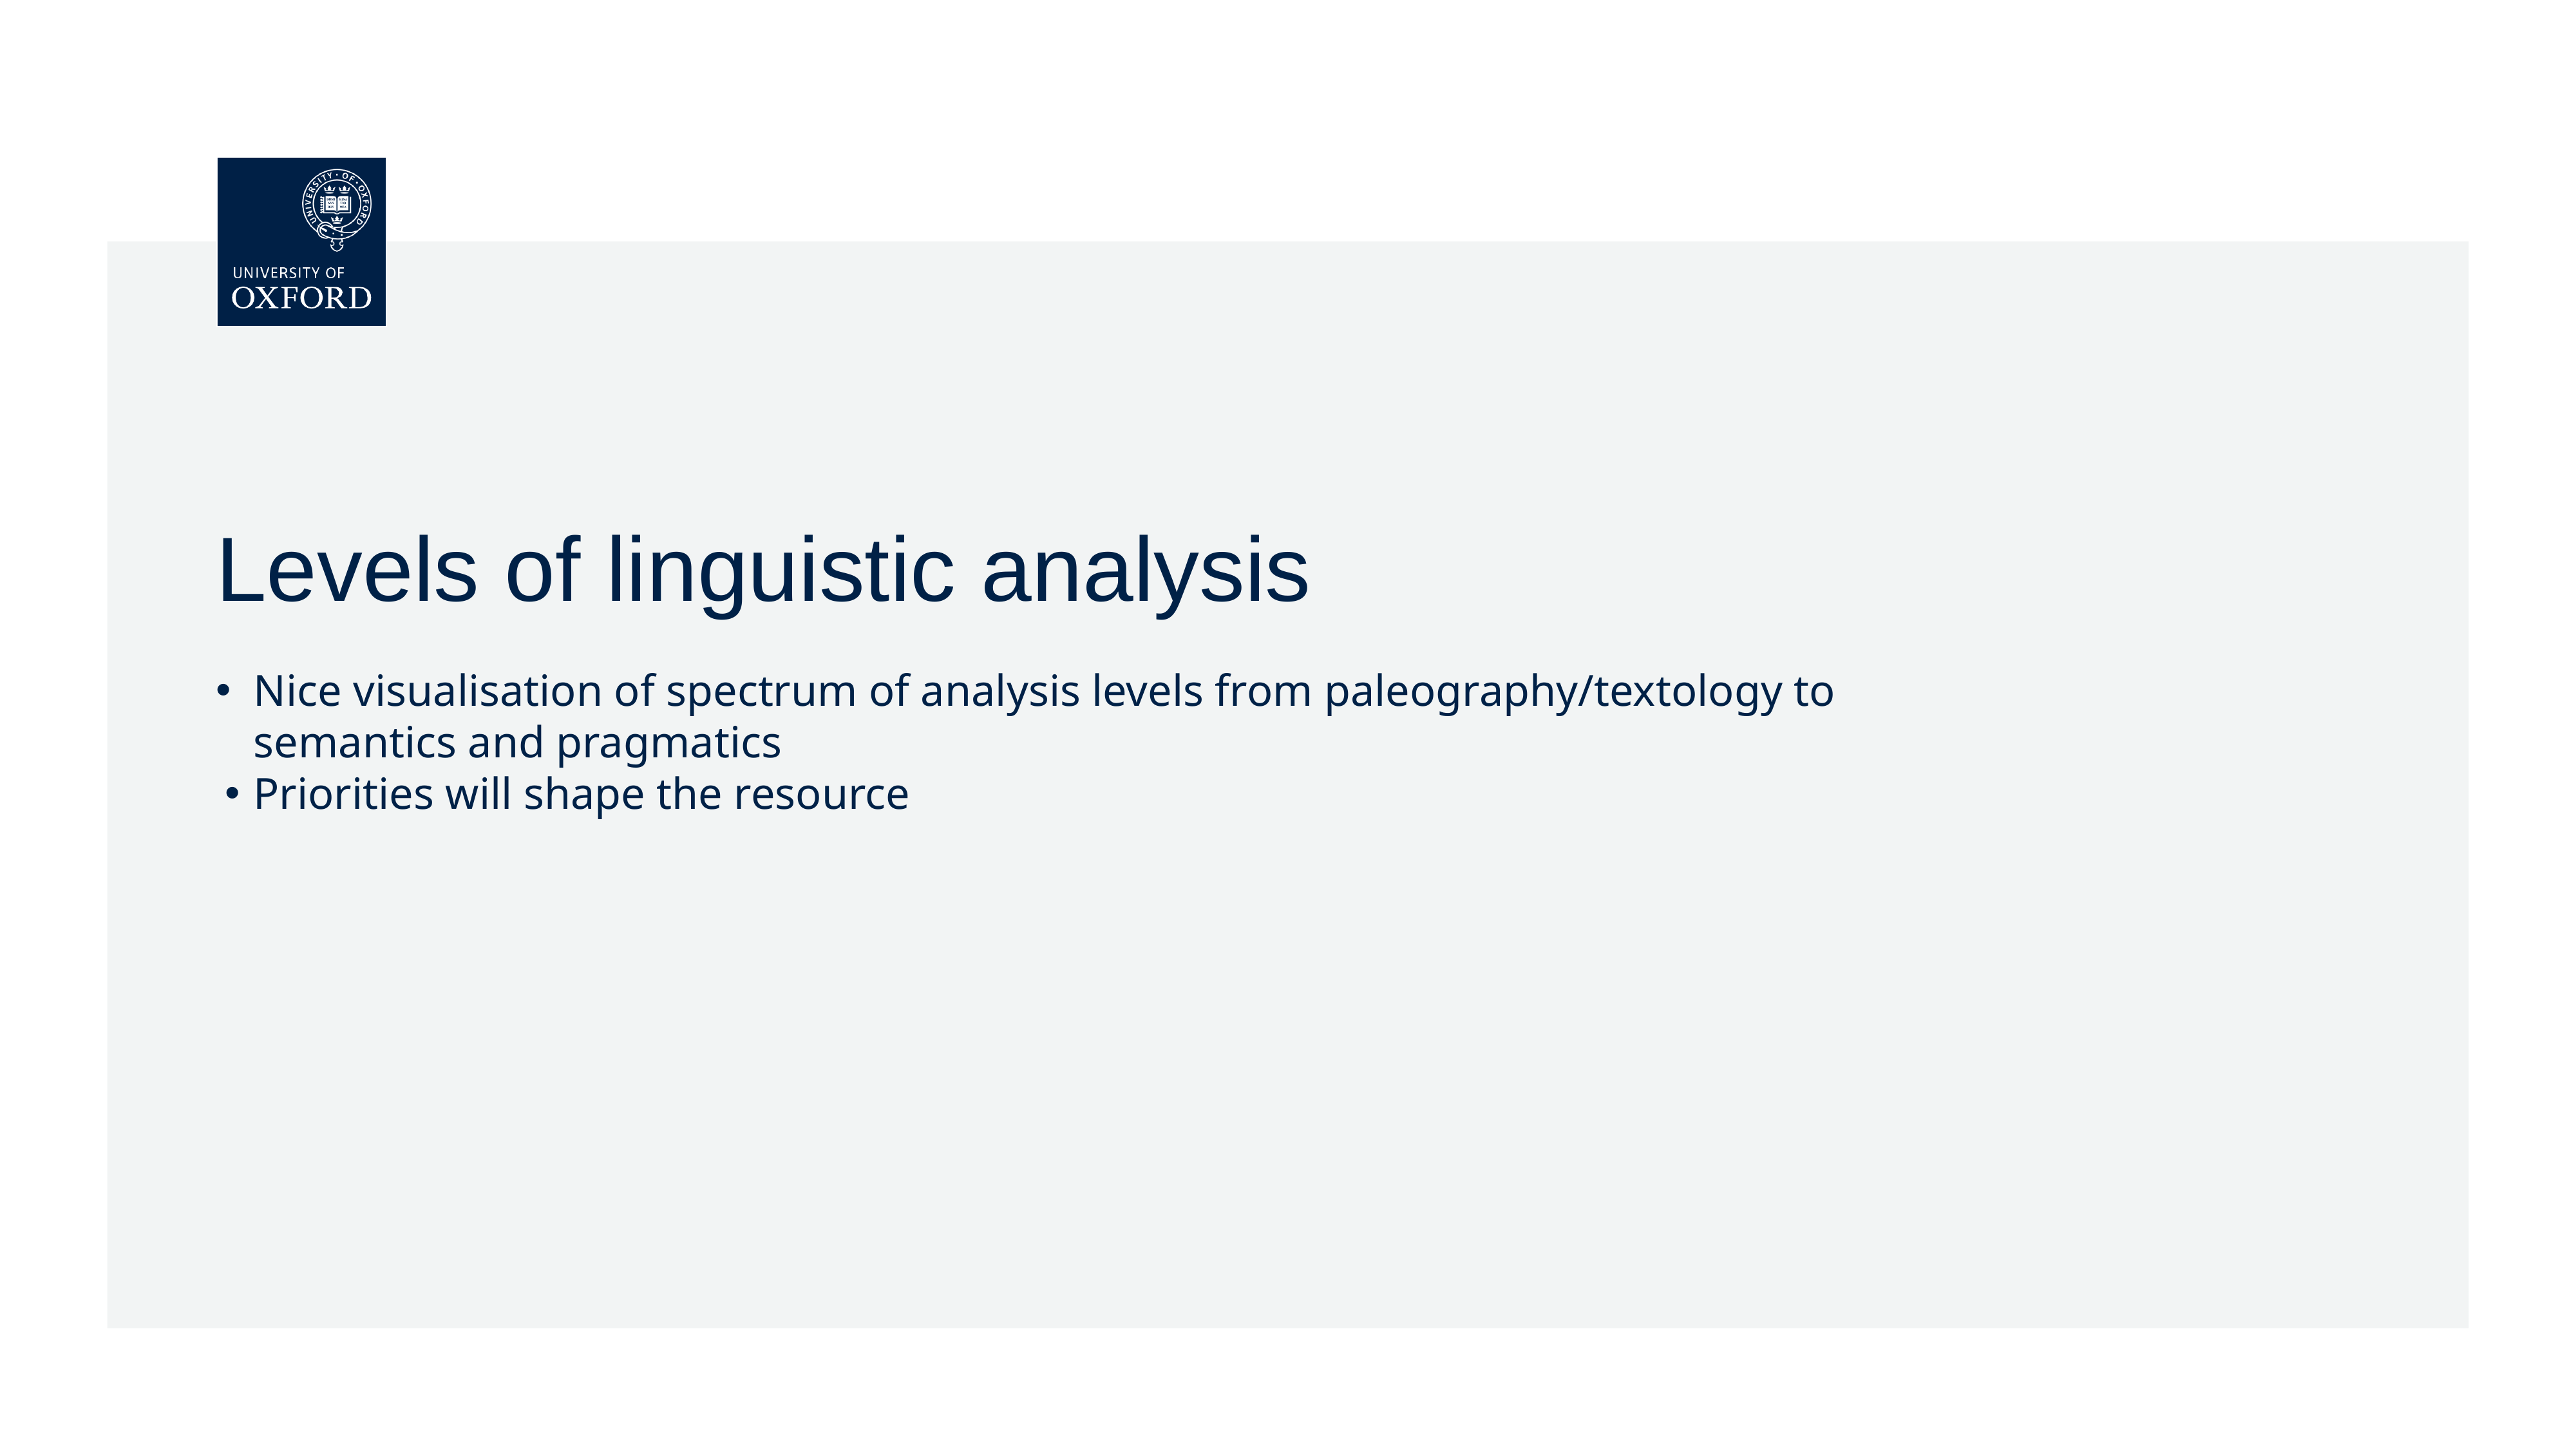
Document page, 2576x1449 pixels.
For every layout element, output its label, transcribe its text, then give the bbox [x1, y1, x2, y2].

picture [326, 267, 336, 278]
picture [234, 267, 242, 278]
title Levels of linguistic analysis [216, 370, 1977, 620]
picture [245, 267, 252, 278]
picture [280, 267, 288, 278]
picture [260, 267, 269, 278]
picture [303, 267, 319, 278]
list Nice visualisation of spectrum of analysis levels from paleography/textology to semantics and pragmatics Priorities will shape the resource [216, 663, 1977, 1251]
picture [289, 267, 296, 278]
picture [338, 267, 344, 278]
picture [302, 169, 372, 252]
